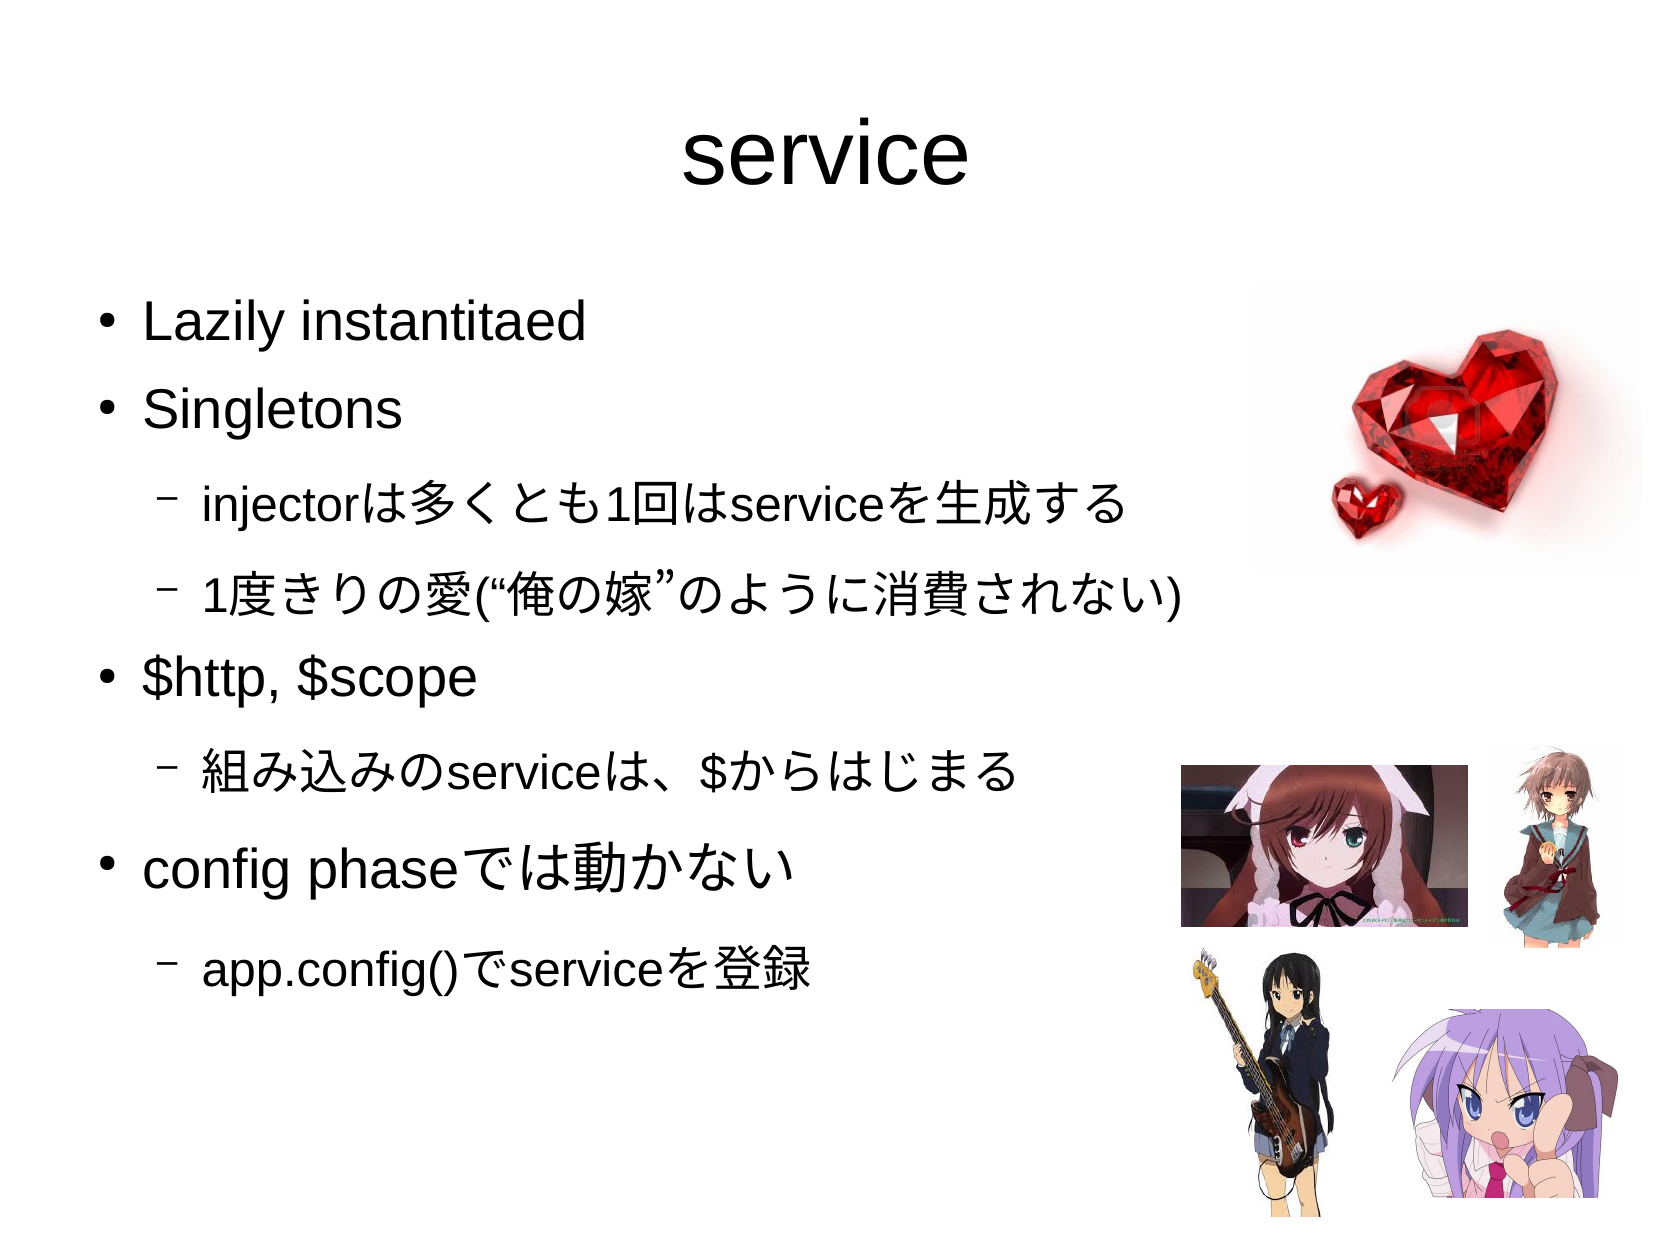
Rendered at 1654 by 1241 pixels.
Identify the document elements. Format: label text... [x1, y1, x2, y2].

picture [1181, 765, 1468, 927]
picture [1191, 947, 1334, 1217]
picture [1381, 1009, 1630, 1198]
list Lazily instantitaed Singletons injectorは多くとも1回はserviceを生成する 1度きりの愛(“俺の嫁”のように消費されない) $http, $scope 組み込みのserviceは、$からはじまる config phaseでは動かない app.config()でserviceを登録 [82, 290, 1571, 1010]
title service [82, 49, 1571, 257]
picture [1251, 283, 1642, 574]
picture [1486, 744, 1623, 948]
